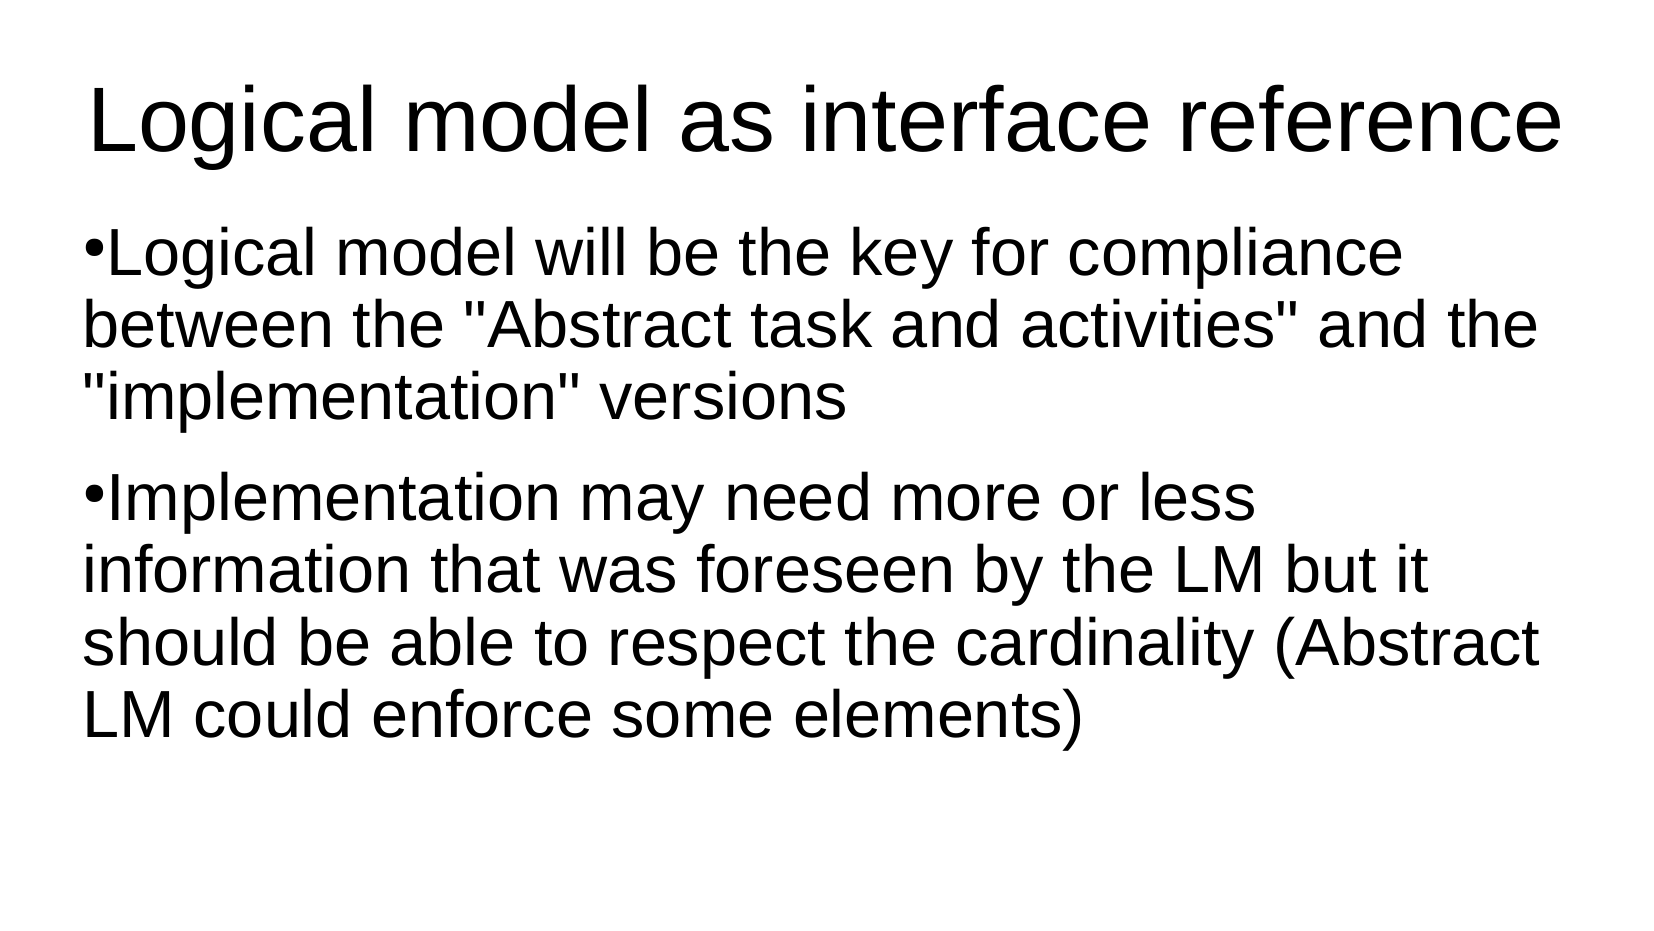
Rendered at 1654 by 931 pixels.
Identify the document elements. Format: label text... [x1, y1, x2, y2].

title Logical model as interface reference [82, 37, 1571, 193]
list Logical model will be the key for compliance between the "Abstract task and activities" and the "implementation" versions Implementation may need more or less information that was foreseen by the LM but it should be able to respect the cardinality (Abstract LM could enforce some elements) [82, 217, 1571, 758]
